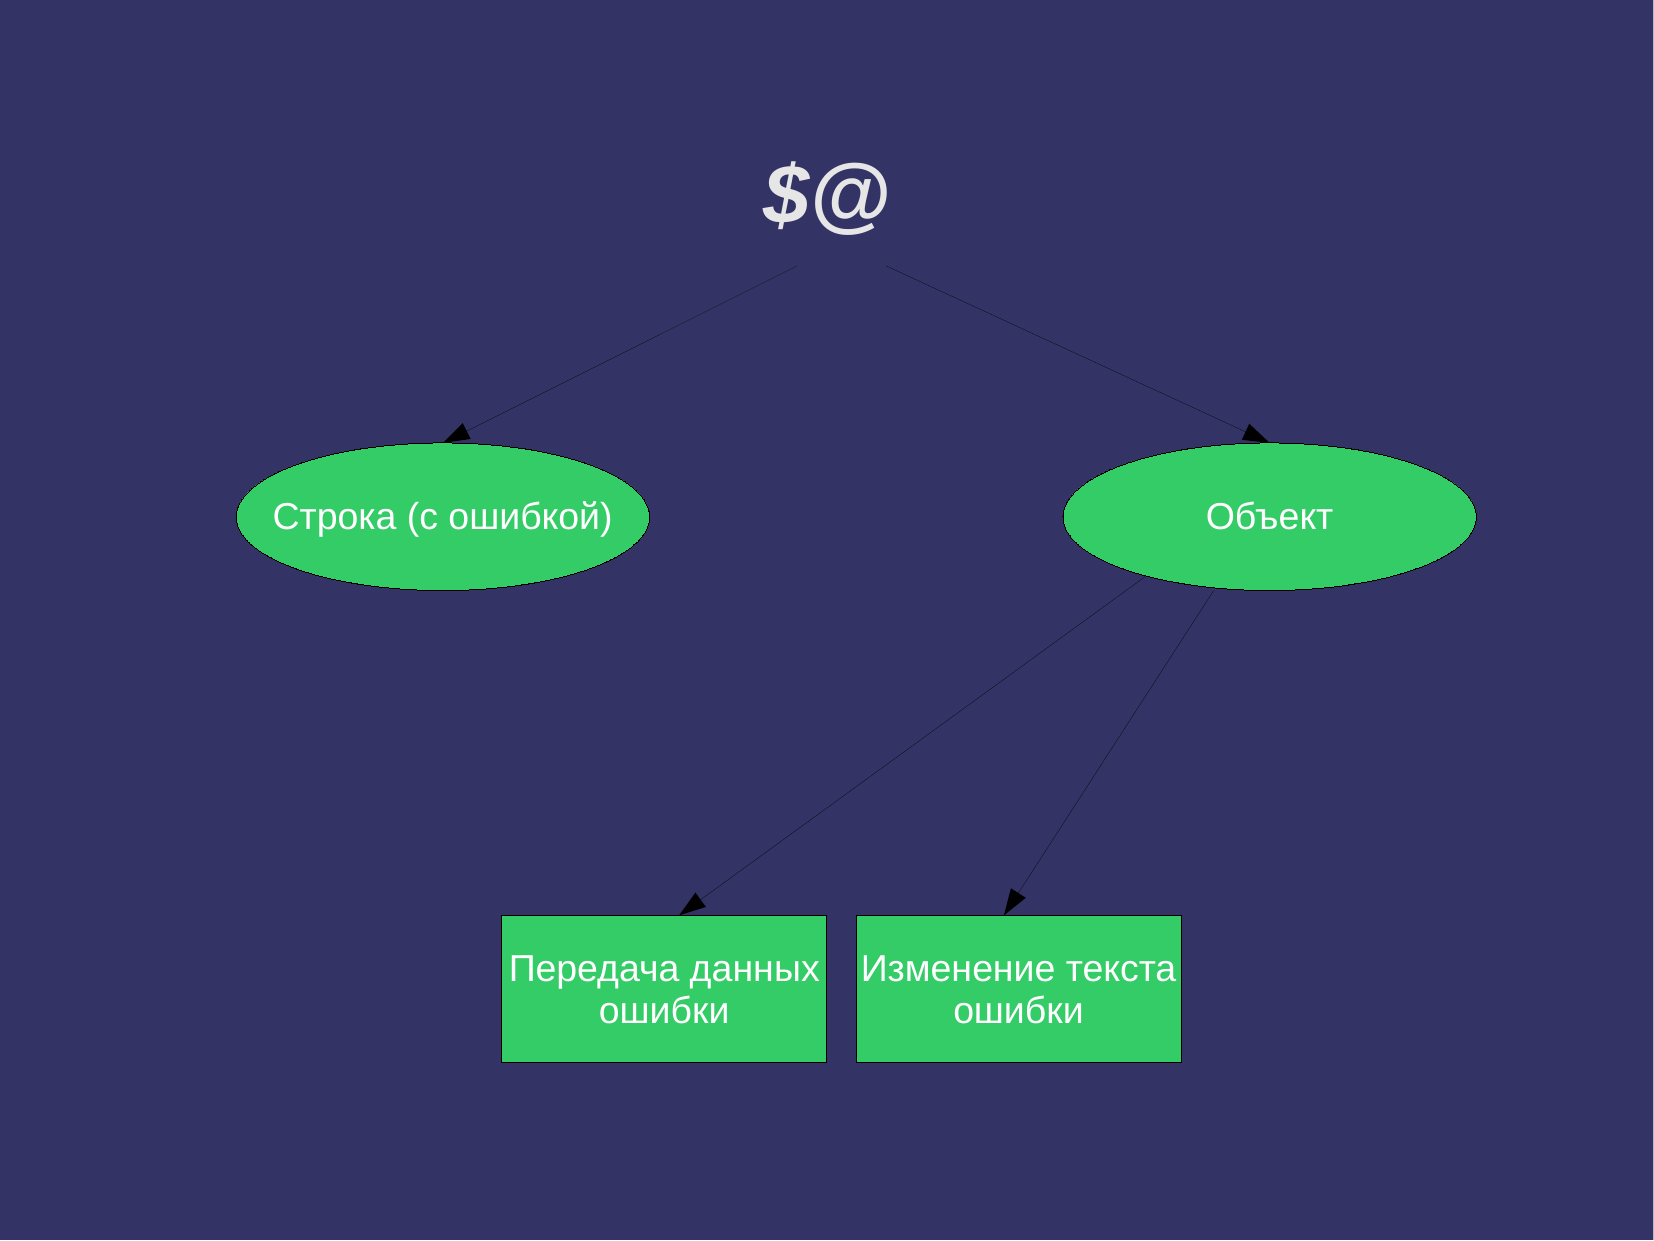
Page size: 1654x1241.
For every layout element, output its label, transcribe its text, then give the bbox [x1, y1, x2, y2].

text_box Передача данных ошибки [501, 915, 827, 1063]
text_box Строка (с ошибкой) [236, 442, 650, 591]
text_box Объект [1062, 442, 1477, 591]
text_box Изменение текста ошибки [856, 915, 1182, 1063]
title $@ [118, 90, 1536, 298]
